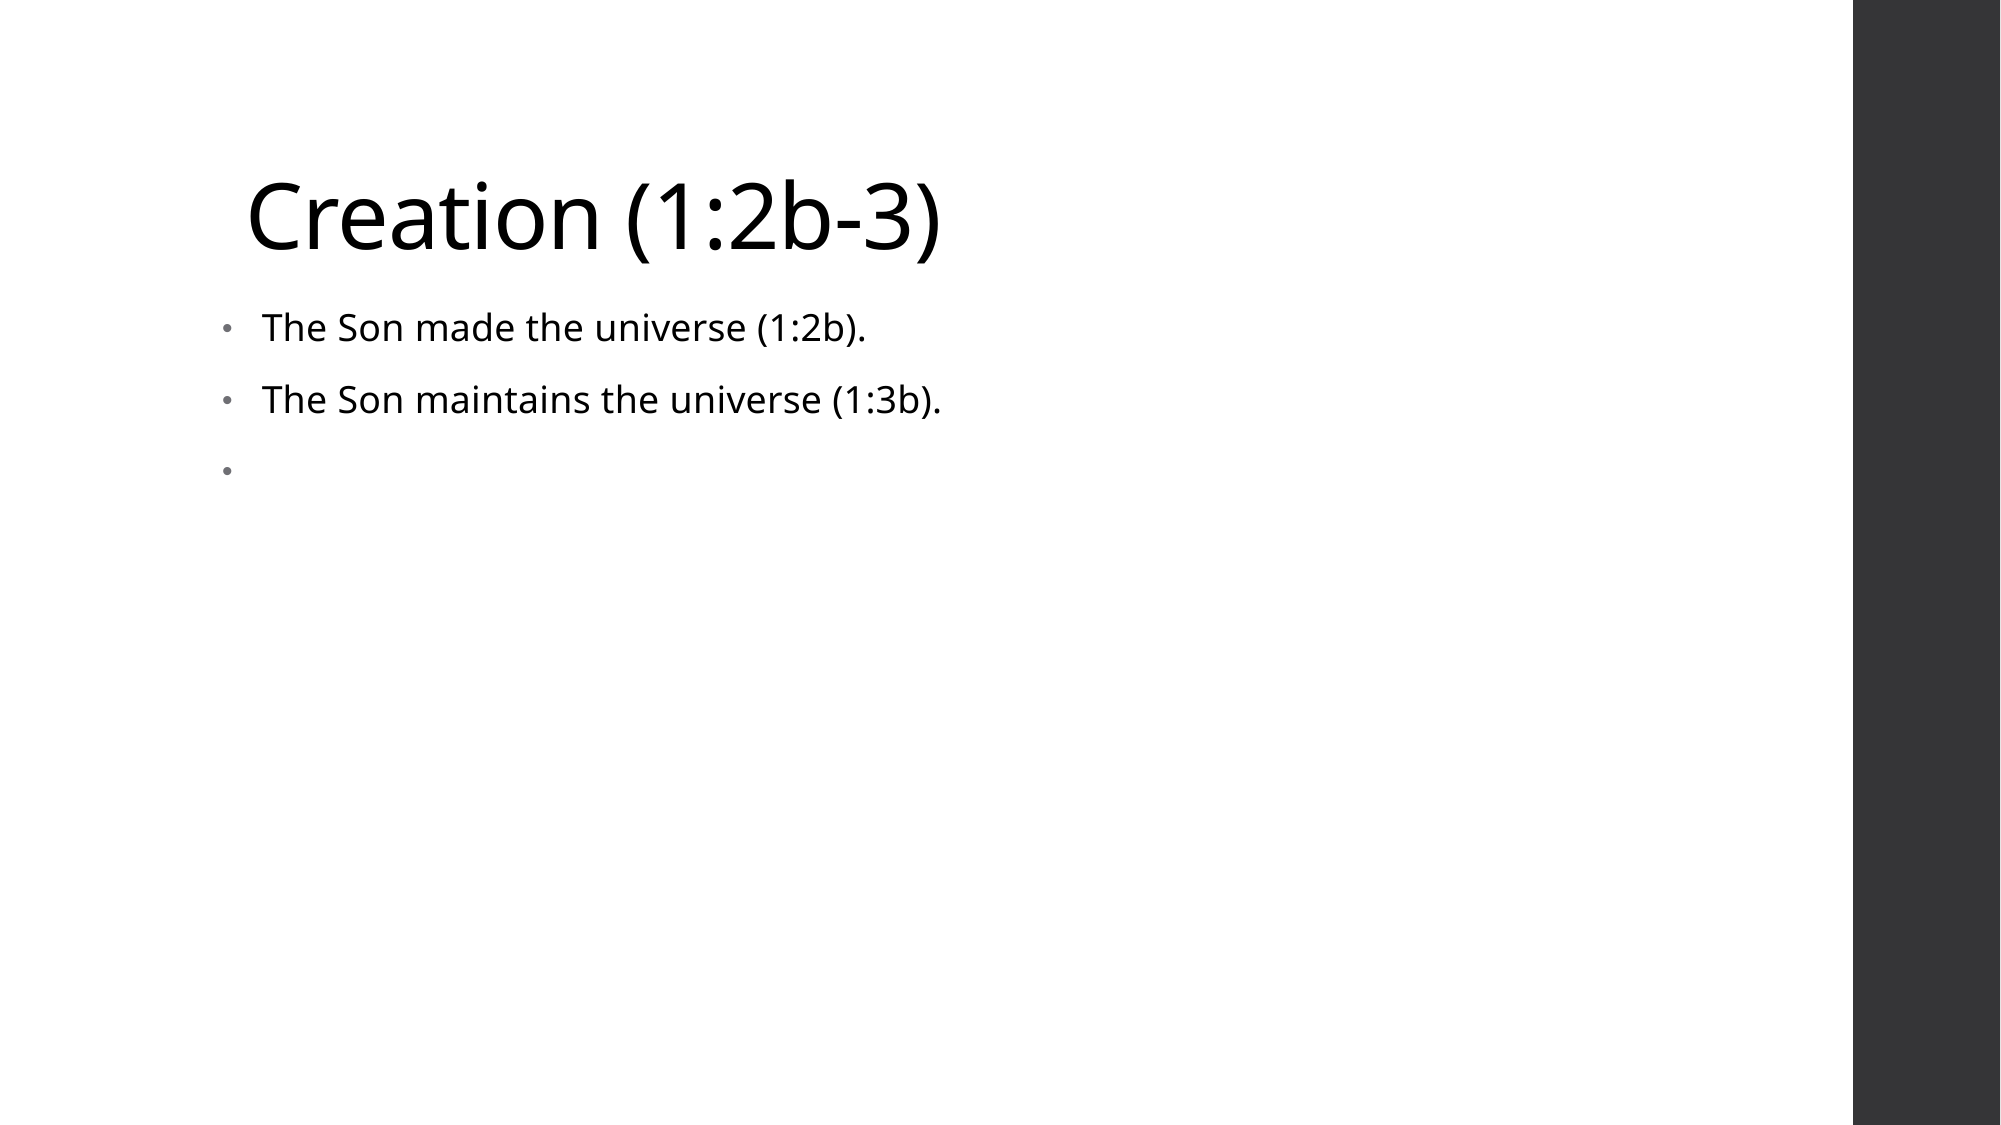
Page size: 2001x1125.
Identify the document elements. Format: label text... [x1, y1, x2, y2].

list The Son made the universe (1:2b). The Son maintains the universe (1:3b). [206, 299, 1617, 1014]
title Creation (1:2b-3) [206, 60, 1797, 278]
